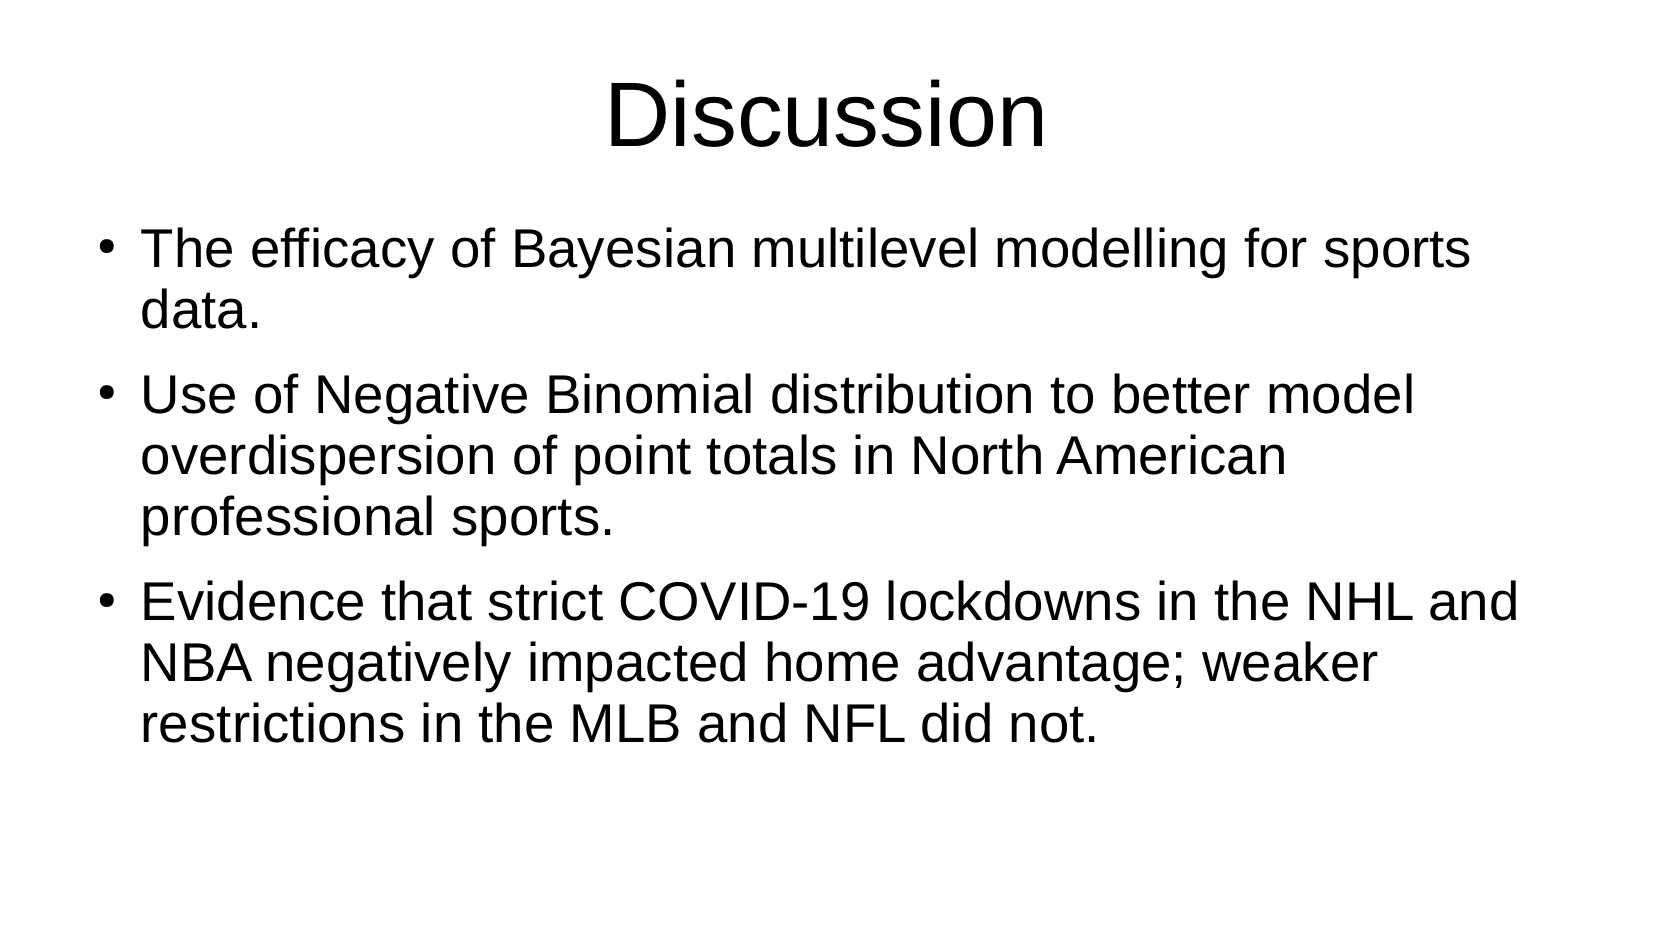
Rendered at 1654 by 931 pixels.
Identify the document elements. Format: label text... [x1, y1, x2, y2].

list The efficacy of Bayesian multilevel modelling for sports data. Use of Negative Binomial distribution to better model overdispersion of point totals in North American professional sports. Evidence that strict COVID-19 lockdowns in the NHL and NBA negatively impacted home advantage; weaker restrictions in the MLB and NFL did not. [82, 217, 1571, 758]
title Discussion [82, 37, 1571, 193]
